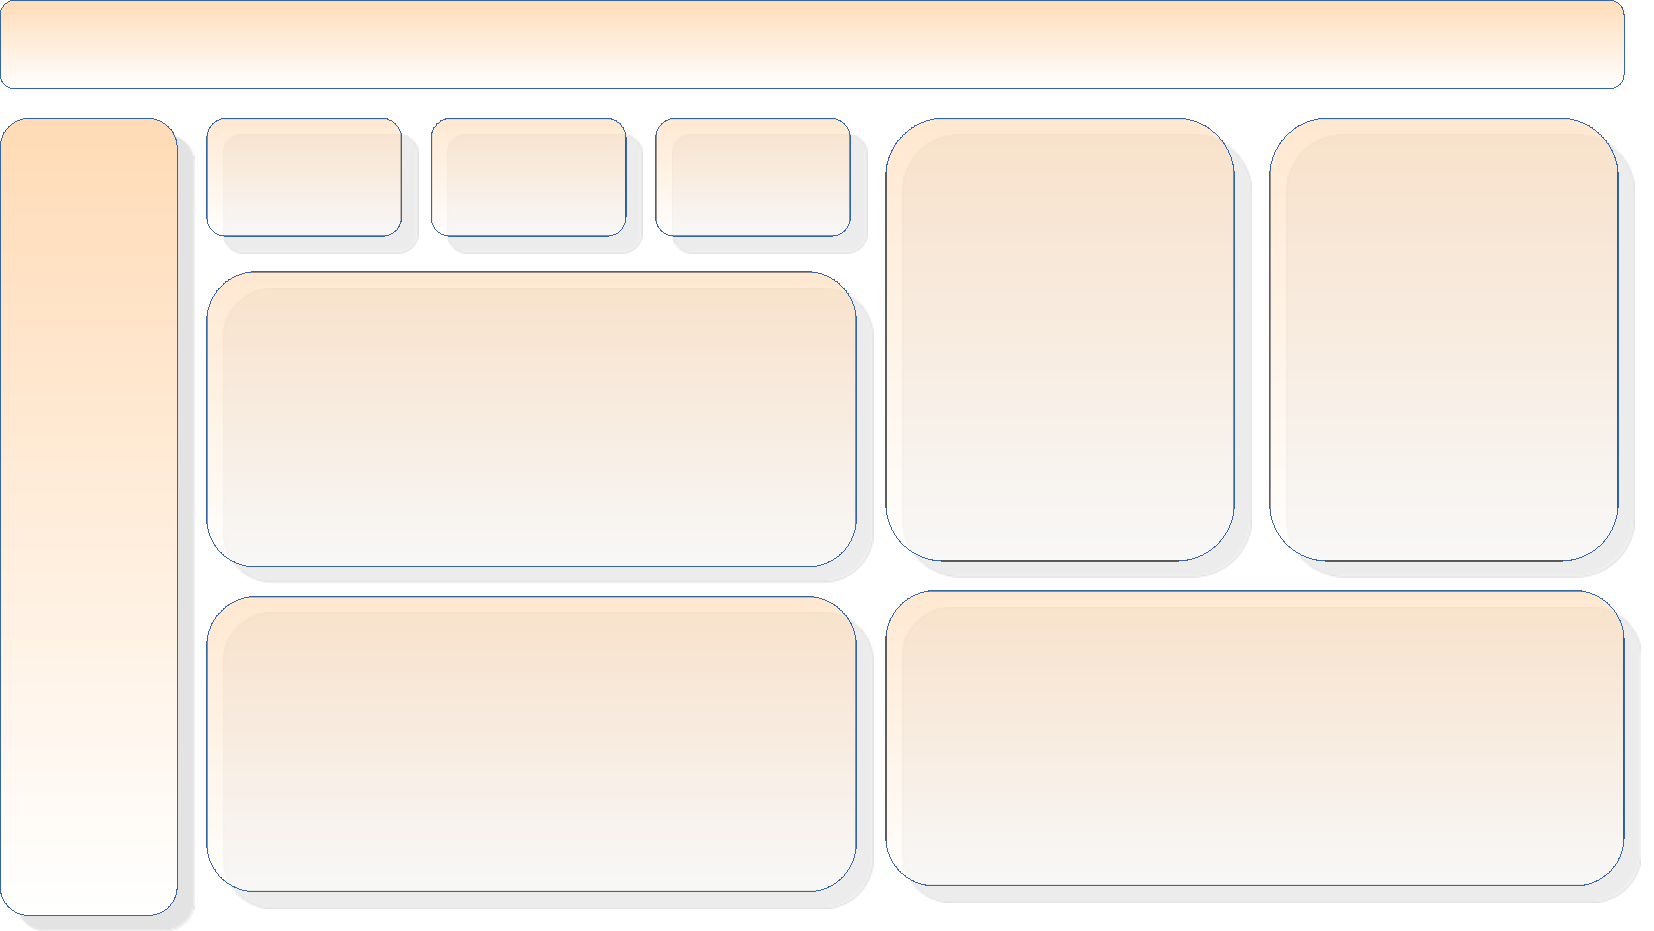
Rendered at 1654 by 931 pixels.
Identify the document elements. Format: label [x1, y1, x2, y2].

text_box [655, 118, 851, 237]
text_box [0, 0, 1625, 89]
text_box [885, 590, 1625, 886]
text_box [206, 118, 402, 237]
text_box [885, 118, 1235, 562]
text_box [206, 596, 857, 892]
text_box [1269, 118, 1619, 562]
text_box [0, 118, 178, 916]
text_box [431, 118, 627, 237]
text_box [206, 271, 857, 567]
